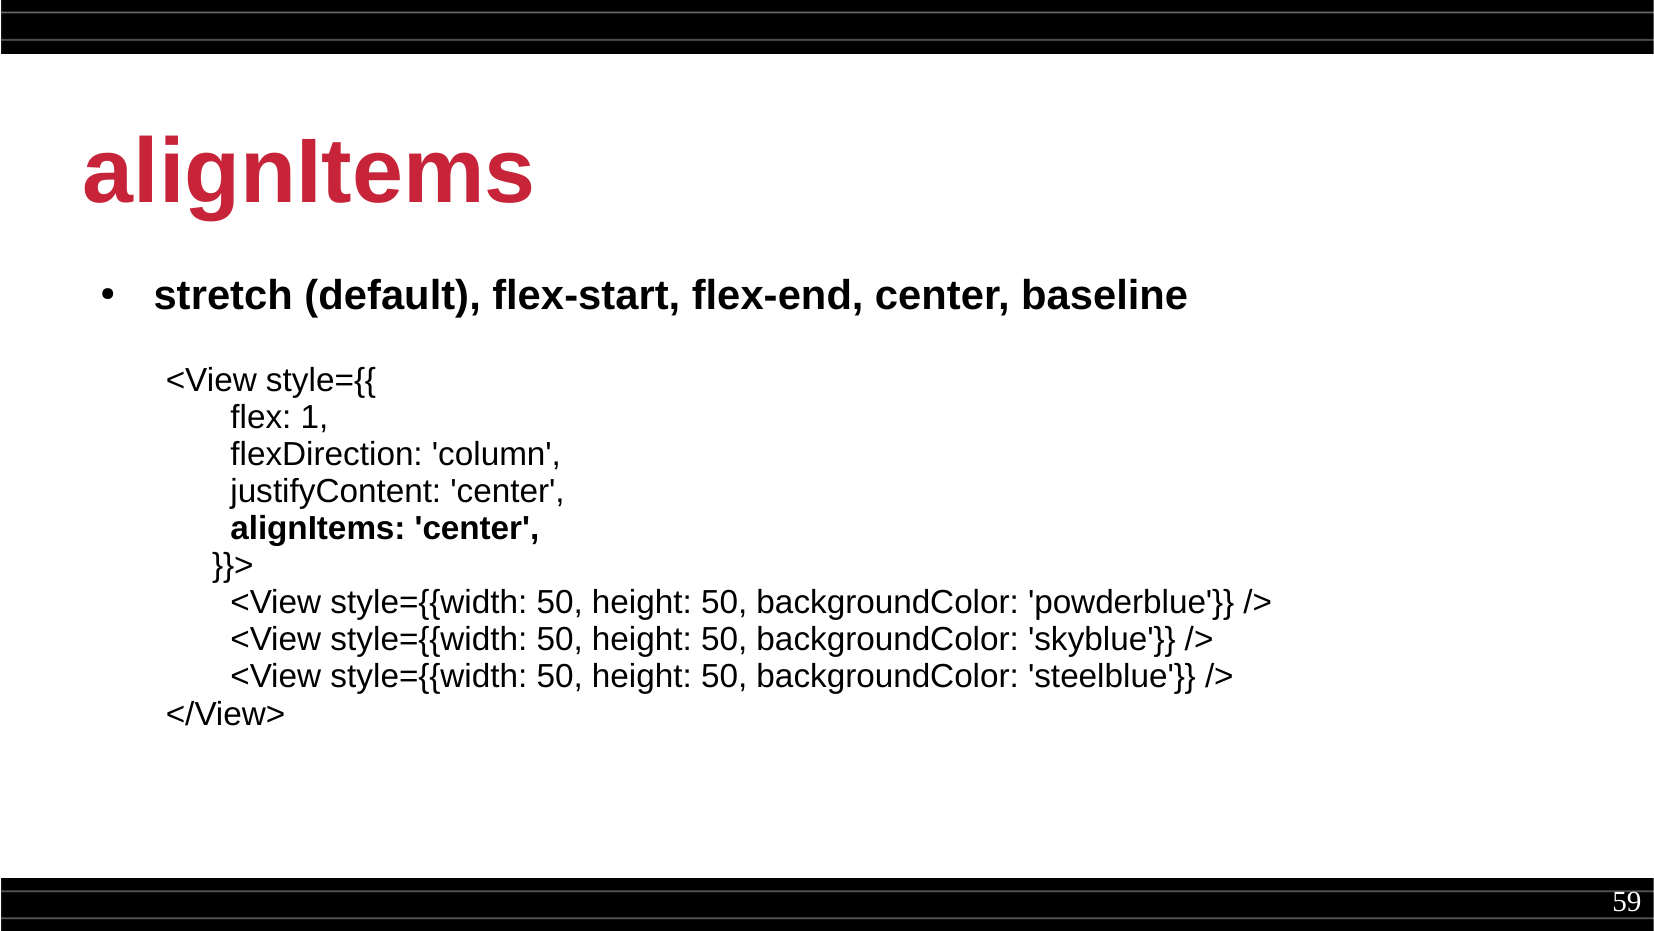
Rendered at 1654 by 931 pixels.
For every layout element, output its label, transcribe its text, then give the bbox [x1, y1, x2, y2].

text_box <View style={{ flex: 1, flexDirection: 'column', justifyContent: 'center', alignItems: 'center', }}> <View style={{width: 50, height: 50, backgroundColor: 'powderblue'}} /> <View style={{width: 50, height: 50, backgroundColor: 'skyblue'}} /> <View style={{width: 50, height: 50, backgroundColor: 'steelblue'}} /> </View> [141, 354, 1371, 740]
picture [1, 878, 1654, 931]
picture [1, 0, 1654, 54]
list stretch (default), flex-start, flex-end, center, baseline [82, 271, 1571, 758]
title alignItems [82, 92, 1571, 249]
